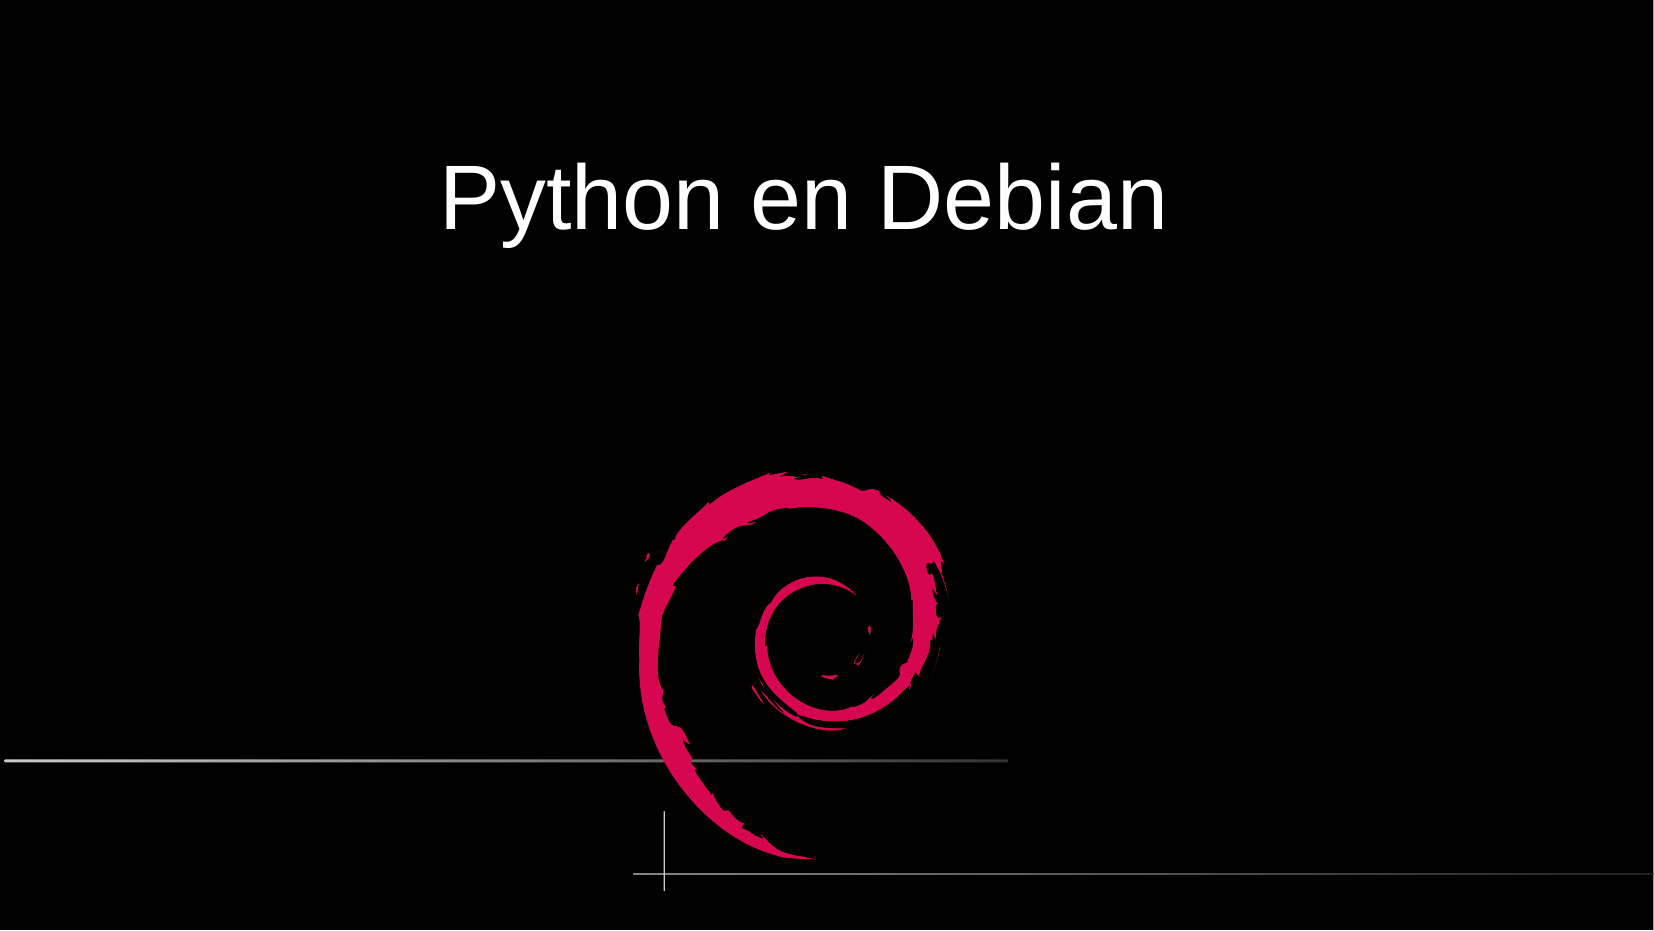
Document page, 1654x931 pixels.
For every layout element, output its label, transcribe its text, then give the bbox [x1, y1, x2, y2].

picture [628, 460, 957, 868]
subtitle Python en Debian [60, 105, 1549, 431]
